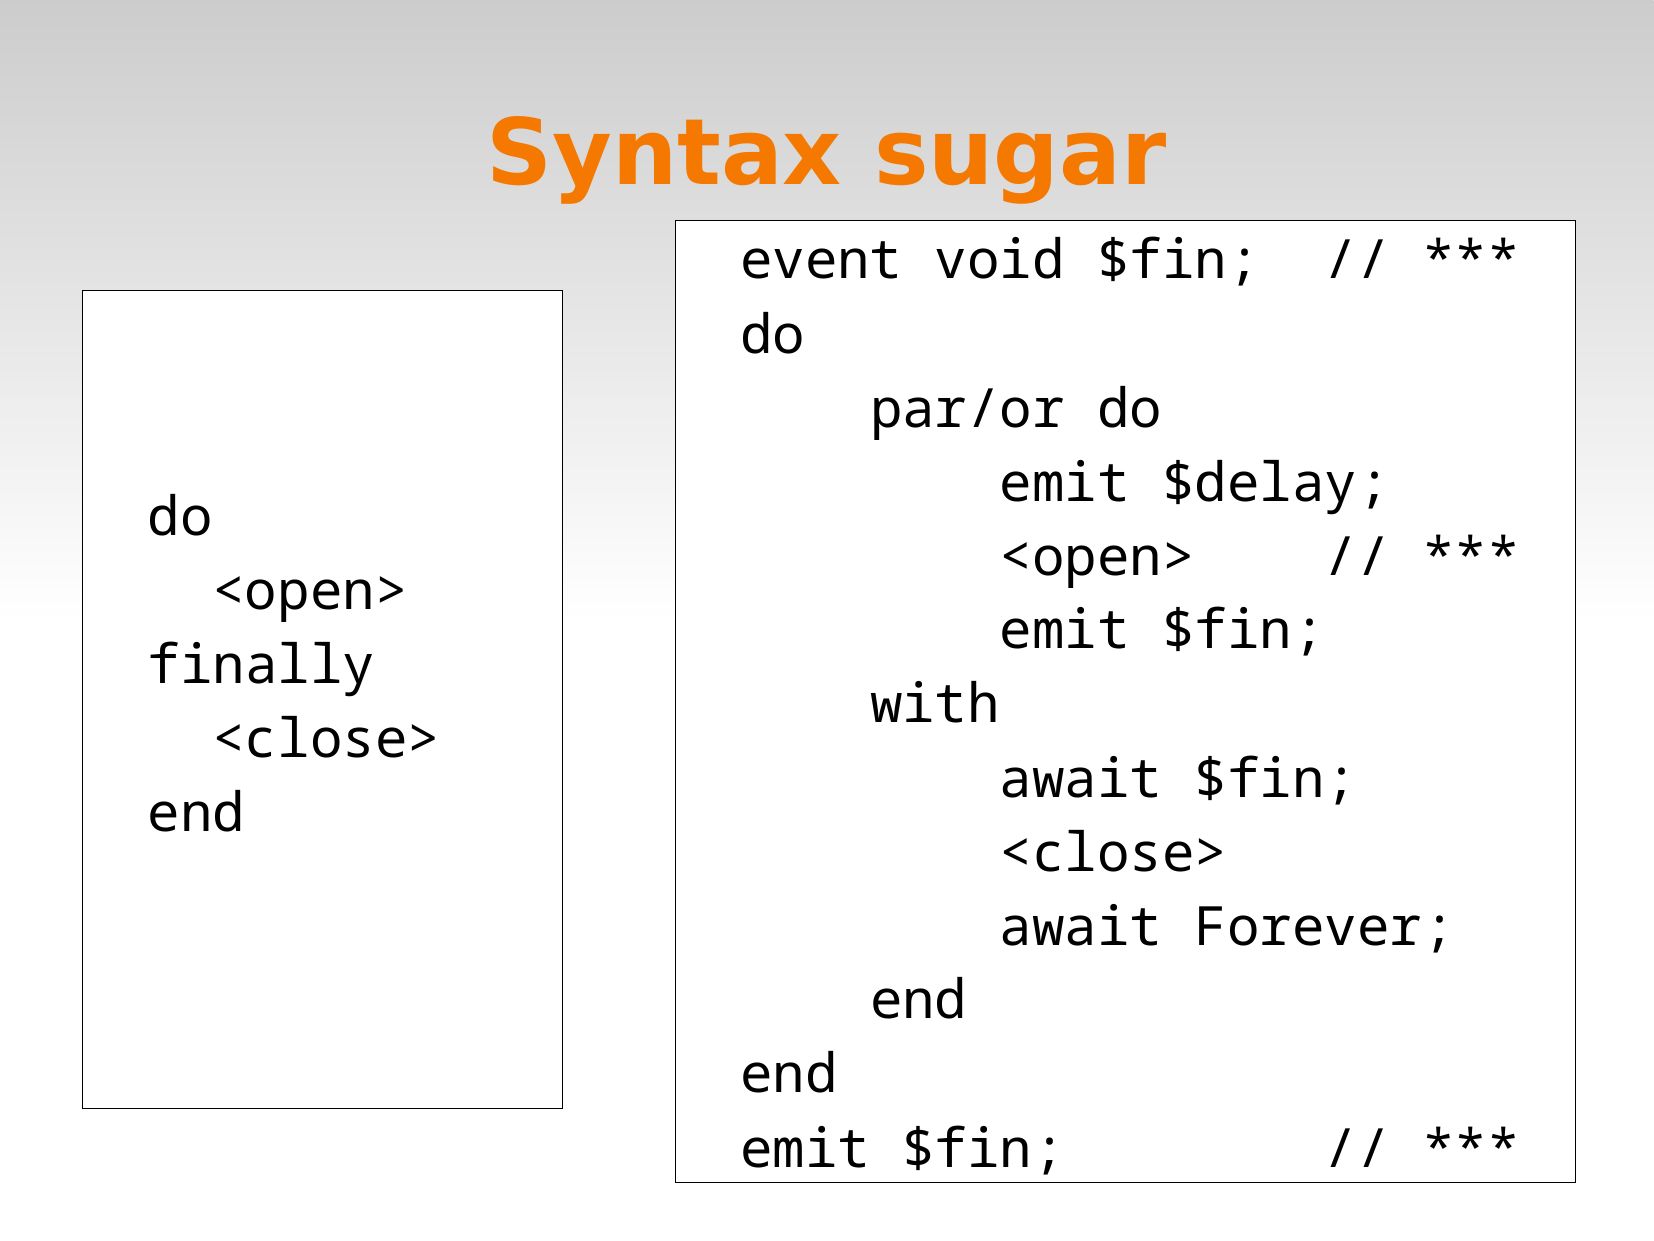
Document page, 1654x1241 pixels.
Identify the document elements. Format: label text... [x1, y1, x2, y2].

title Syntax sugar [82, 49, 1571, 257]
text_box event void $fin; // *** do par/or do emit $delay; <open> // *** emit $fin; with await $fin; <close> await Forever; end end emit $fin; // *** [675, 292, 1576, 1112]
subtitle do <open> finally <close> end [82, 290, 563, 1109]
